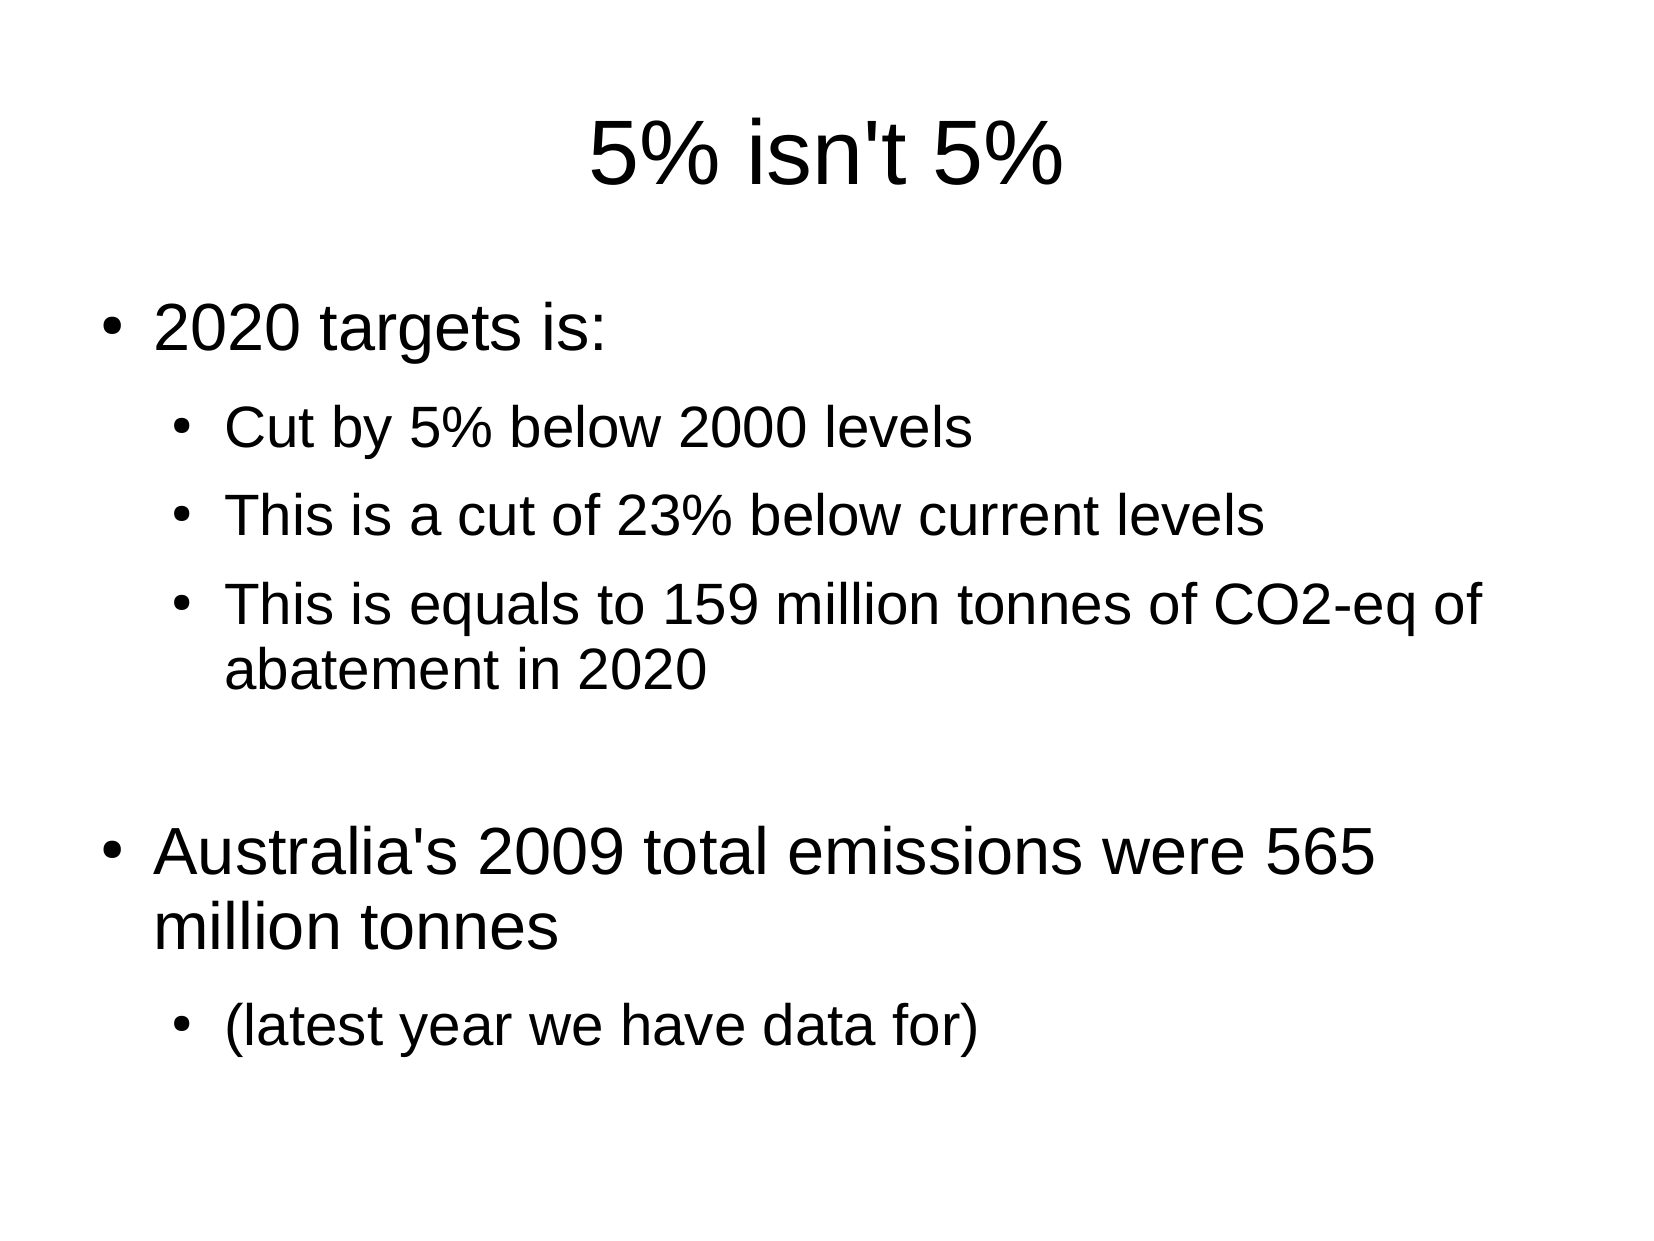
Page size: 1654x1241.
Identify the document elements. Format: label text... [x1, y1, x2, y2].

list 2020 targets is: Cut by 5% below 2000 levels This is a cut of 23% below current levels This is equals to 159 million tonnes of CO2-eq of abatement in 2020 Australia's 2009 total emissions were 565 million tonnes (latest year we have data for) [82, 290, 1571, 1109]
title 5% isn't 5% [82, 49, 1571, 257]
